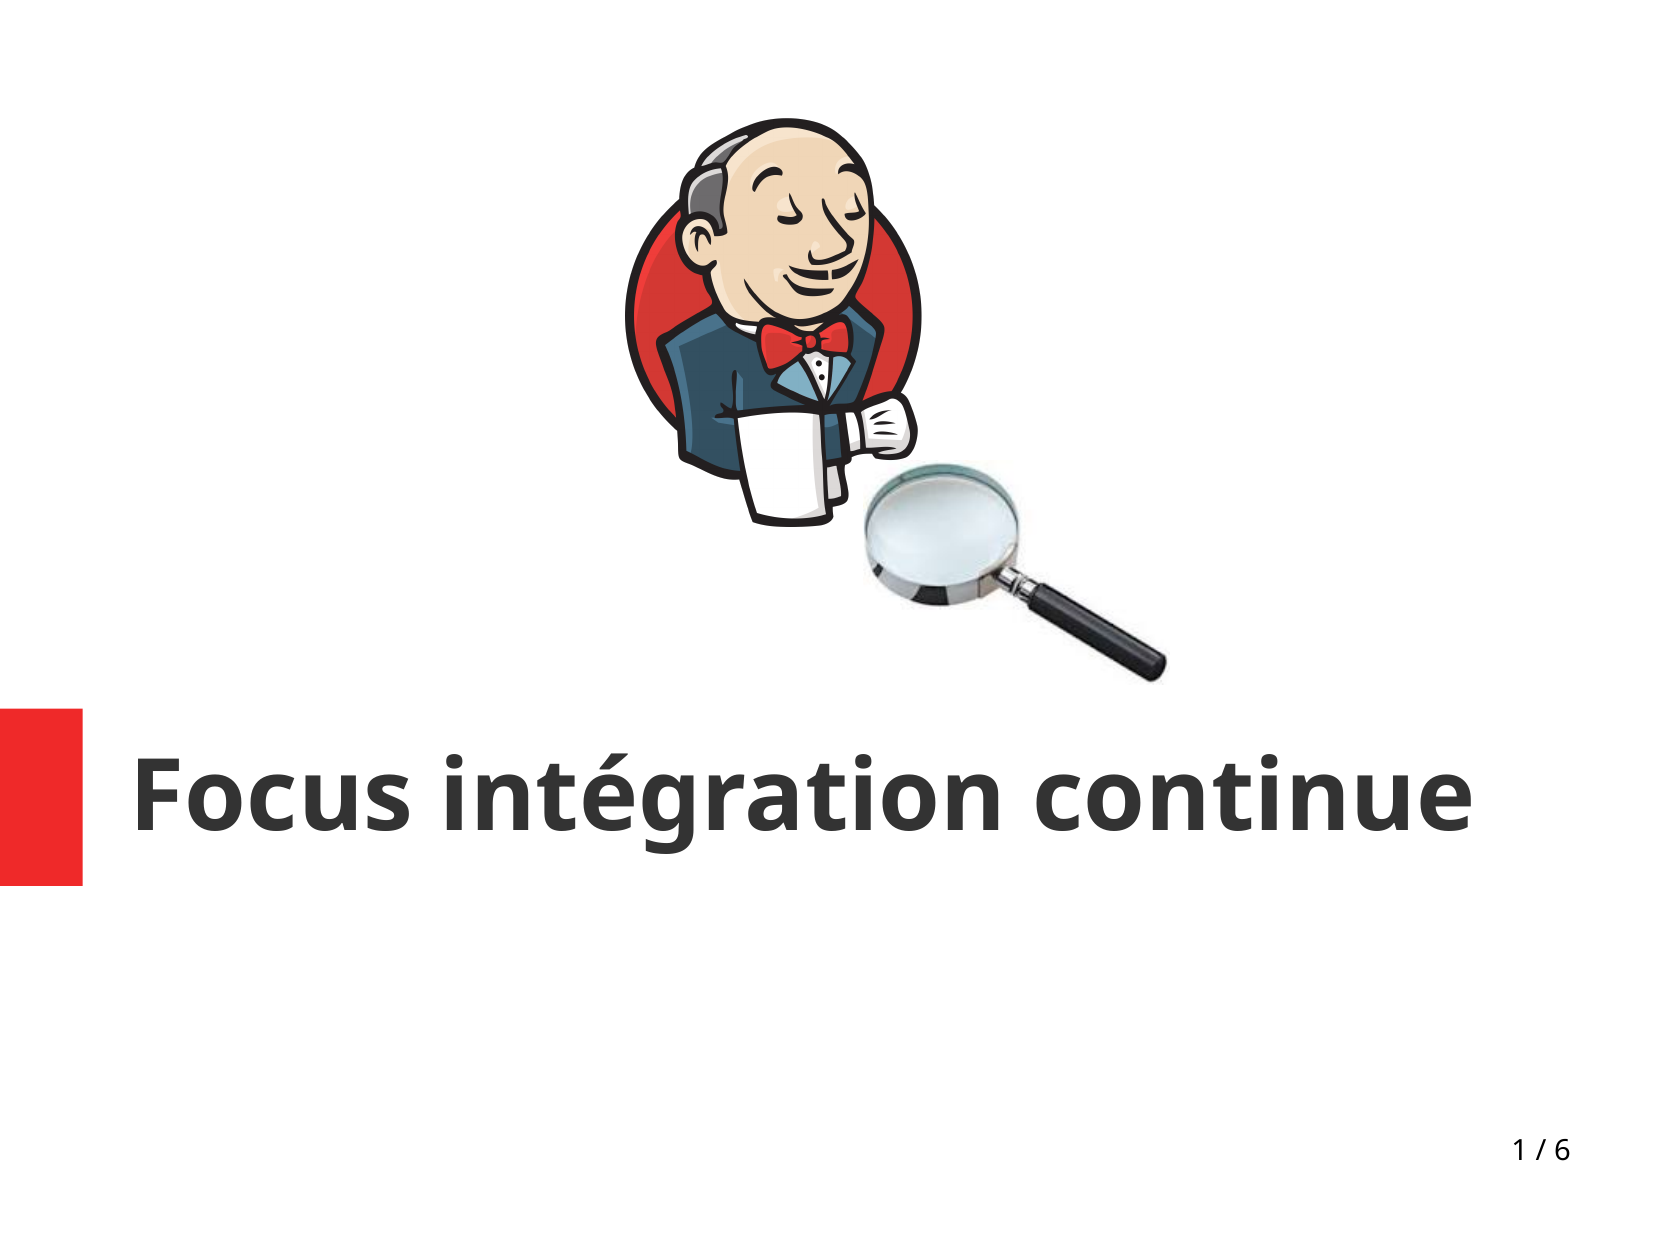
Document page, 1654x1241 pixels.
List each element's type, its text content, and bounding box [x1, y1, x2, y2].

title Focus intégration continue [129, 655, 1536, 928]
picture [625, 118, 1170, 686]
